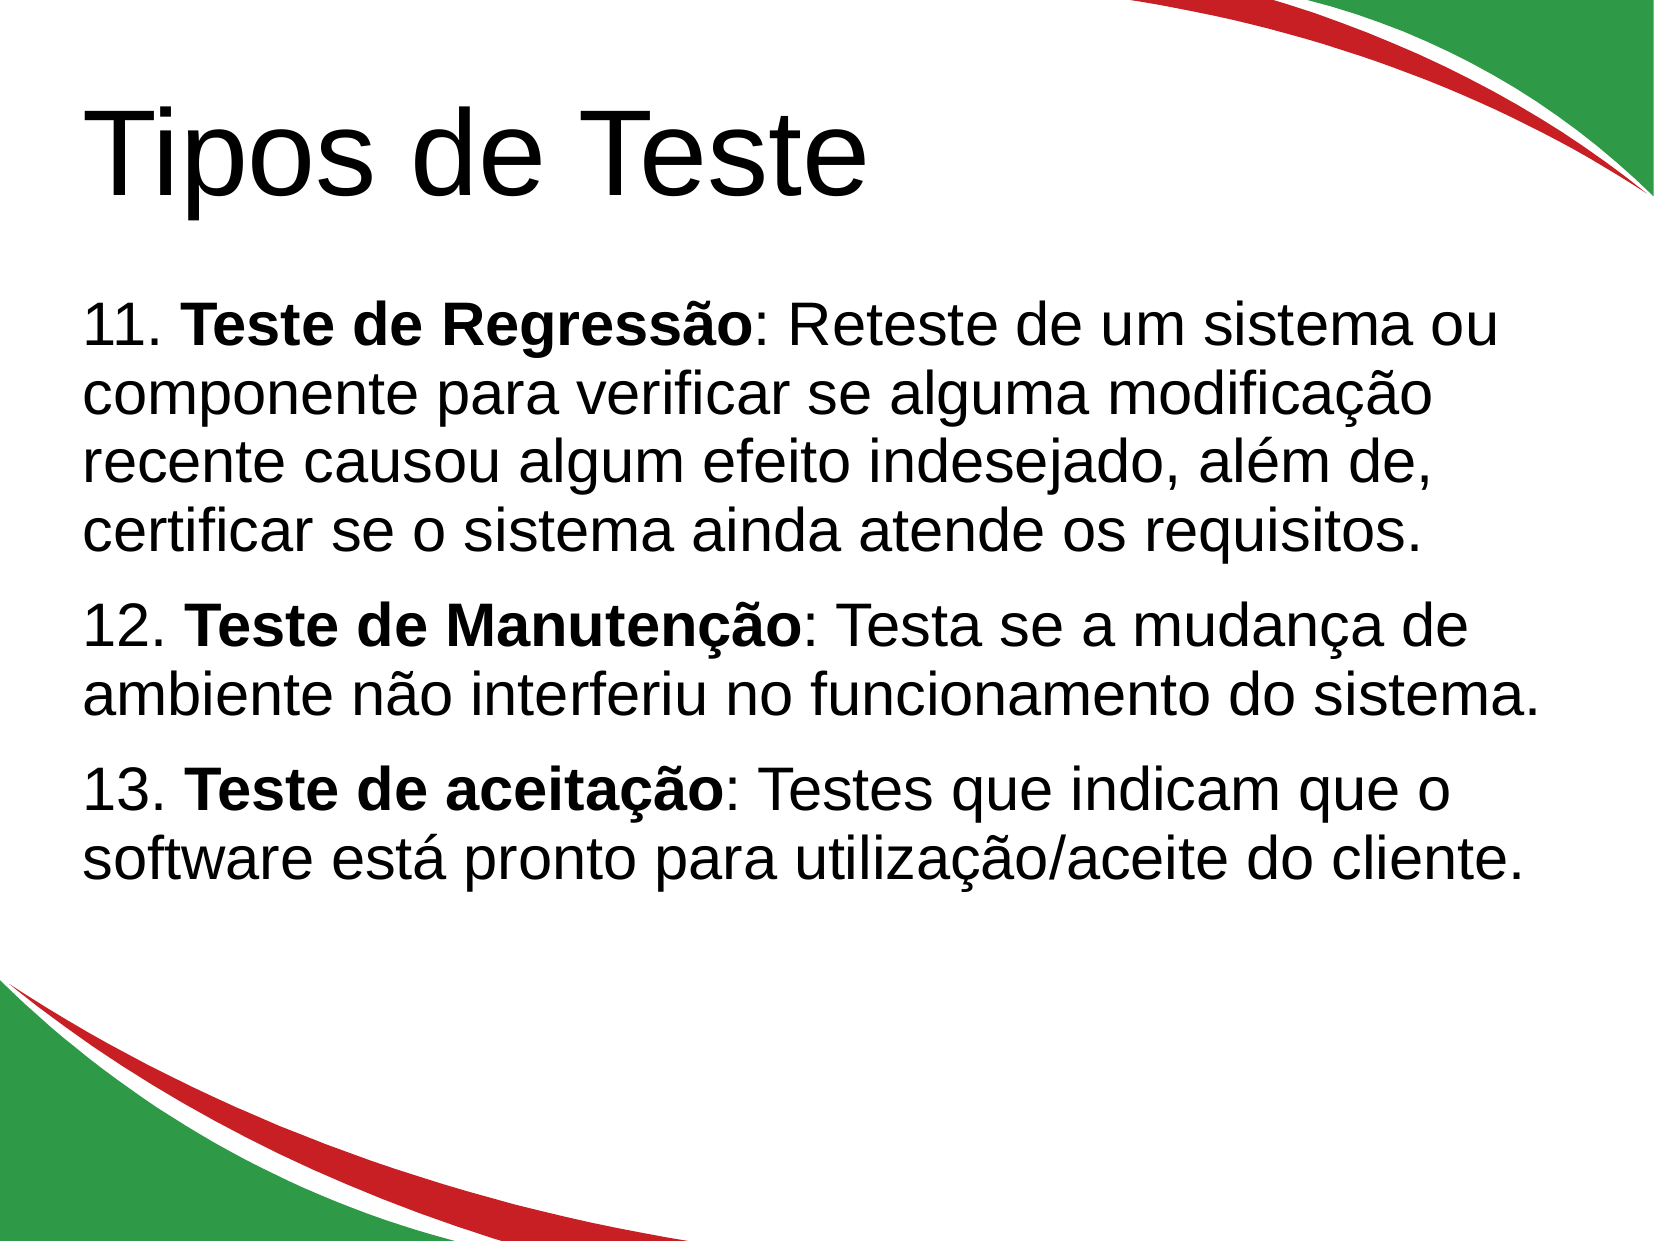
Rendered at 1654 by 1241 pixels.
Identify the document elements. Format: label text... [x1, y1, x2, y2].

list 11. Teste de Regressão: Reteste de um sistema ou componente para verificar se alguma modificação recente causou algum efeito indesejado, além de, certificar se o sistema ainda atende os requisitos. 12. Teste de Manutenção: Testa se a mudança de ambiente não interferiu no funcionamento do sistema. 13. Teste de aceitação: Testes que indicam que o software está pronto para utilização/aceite do cliente. [82, 290, 1571, 1010]
title Tipos de Teste [82, 49, 1571, 257]
